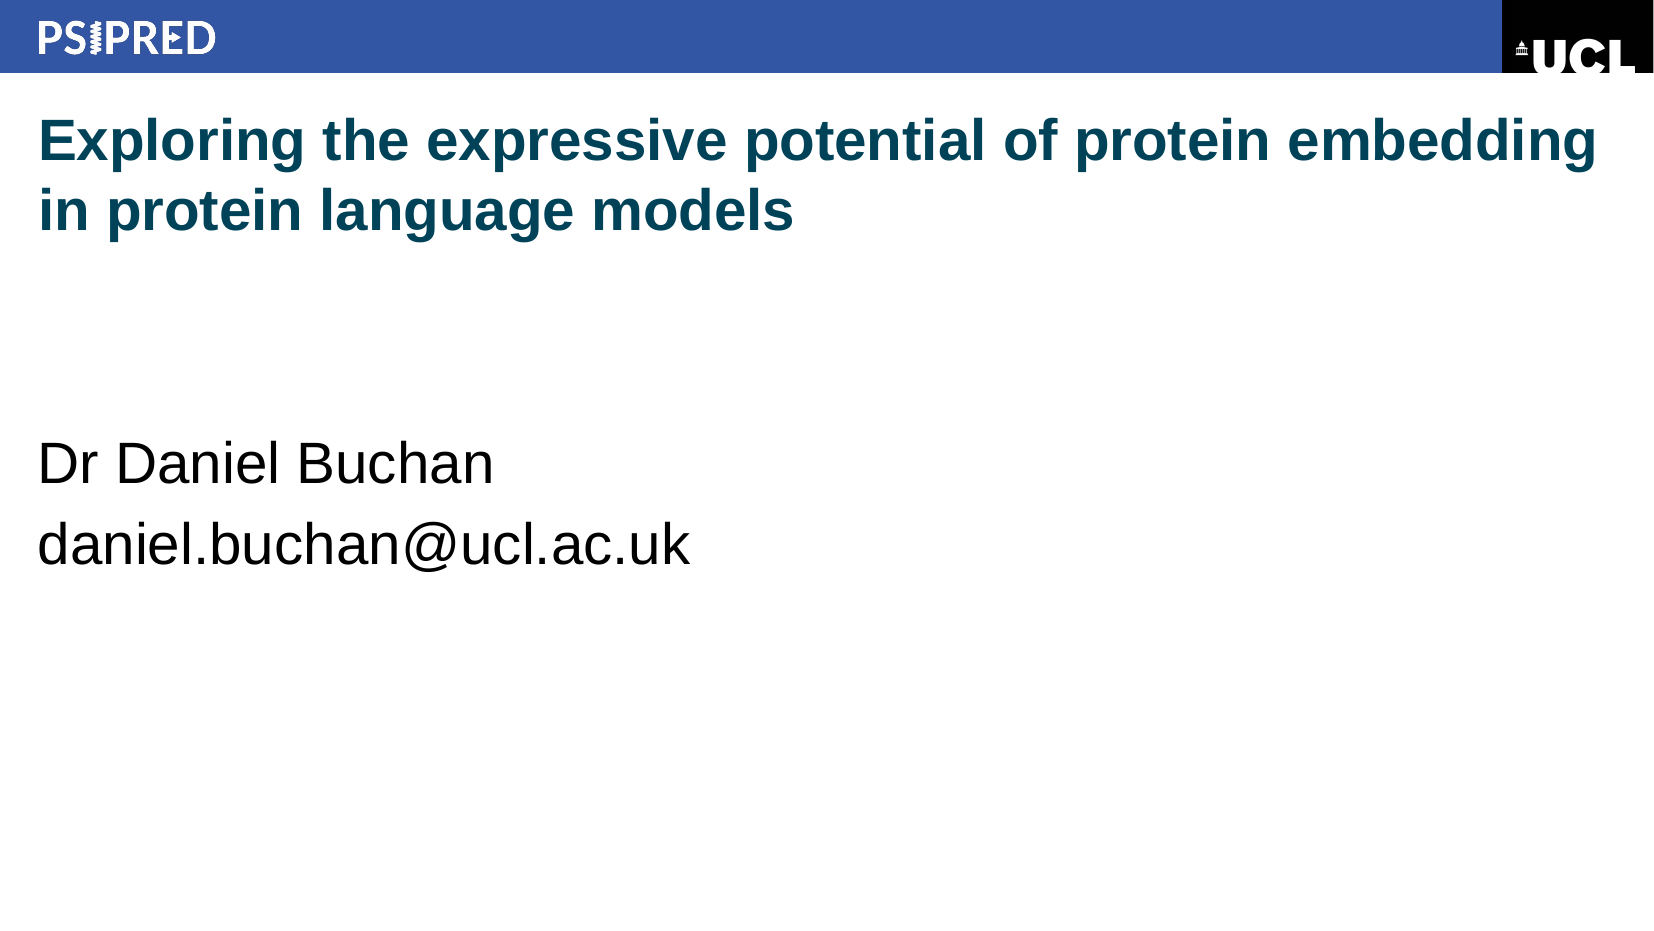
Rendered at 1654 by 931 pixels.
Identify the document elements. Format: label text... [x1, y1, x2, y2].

text_box Dr Daniel Buchan daniel.buchan@ucl.ac.uk [22, 417, 1520, 663]
title Exploring the expressive potential of protein embedding in protein language models [23, 94, 1619, 281]
picture [1502, 0, 1654, 73]
picture [30, 14, 224, 61]
